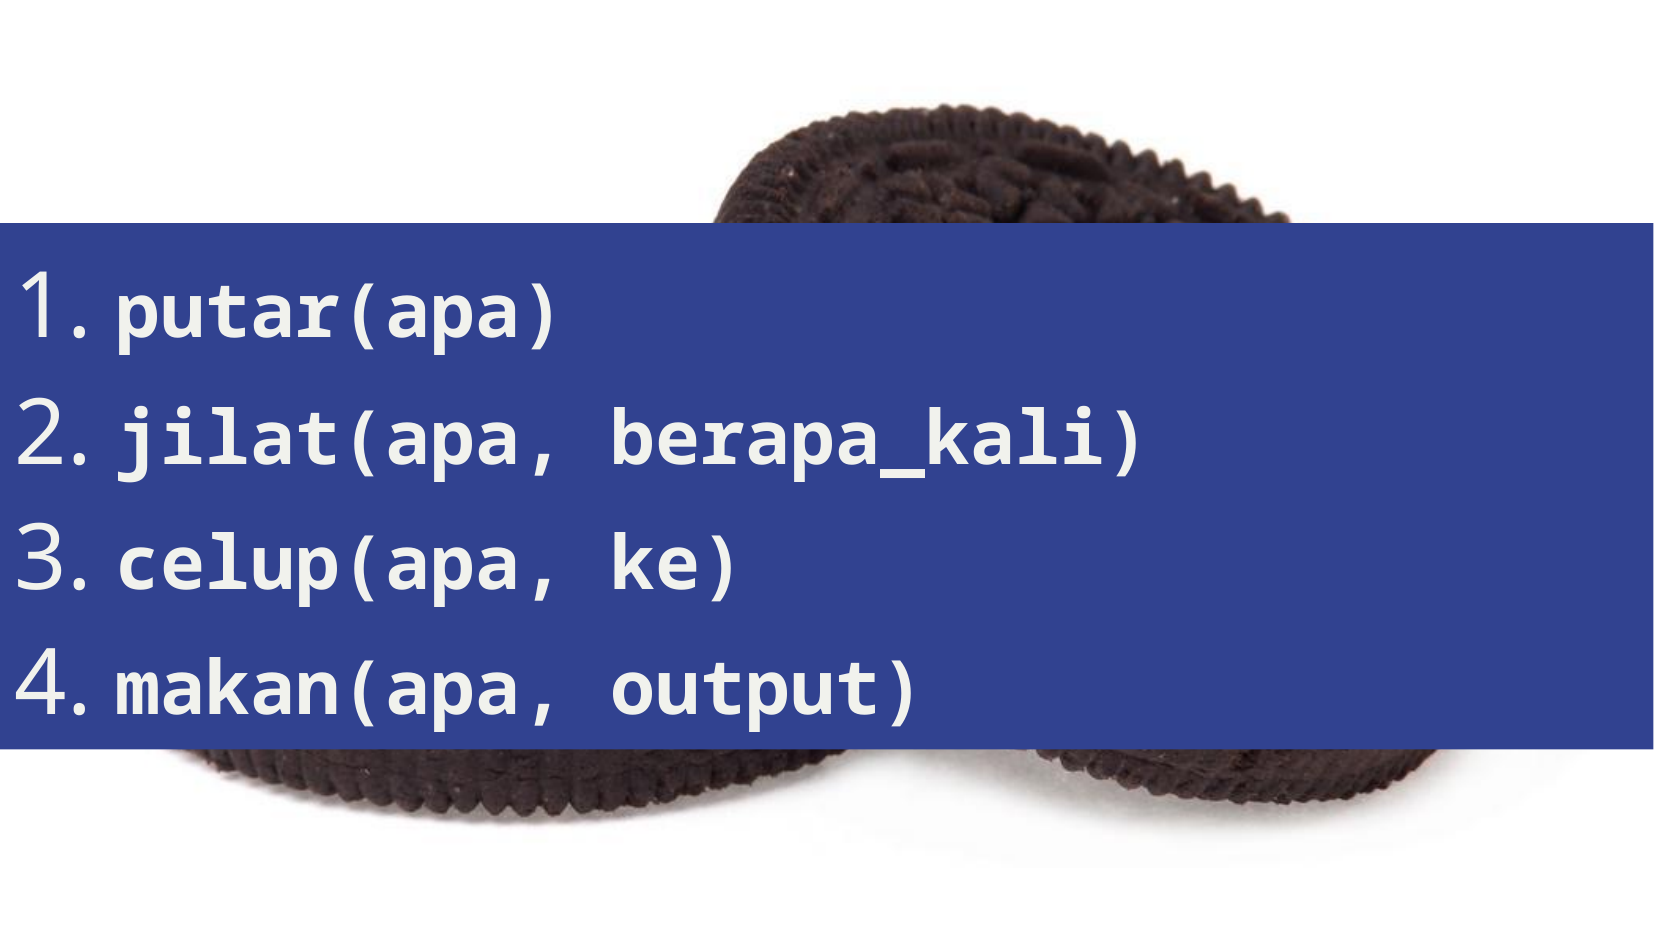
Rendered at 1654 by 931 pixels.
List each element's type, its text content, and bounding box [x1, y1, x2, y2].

picture [44, 750, 1610, 868]
picture [44, 62, 1610, 223]
text_box 1. putar(apa) 2. jilat(apa, berapa_kali) 3. celup(apa, ke) 4. makan(apa, output) [0, 223, 1654, 707]
